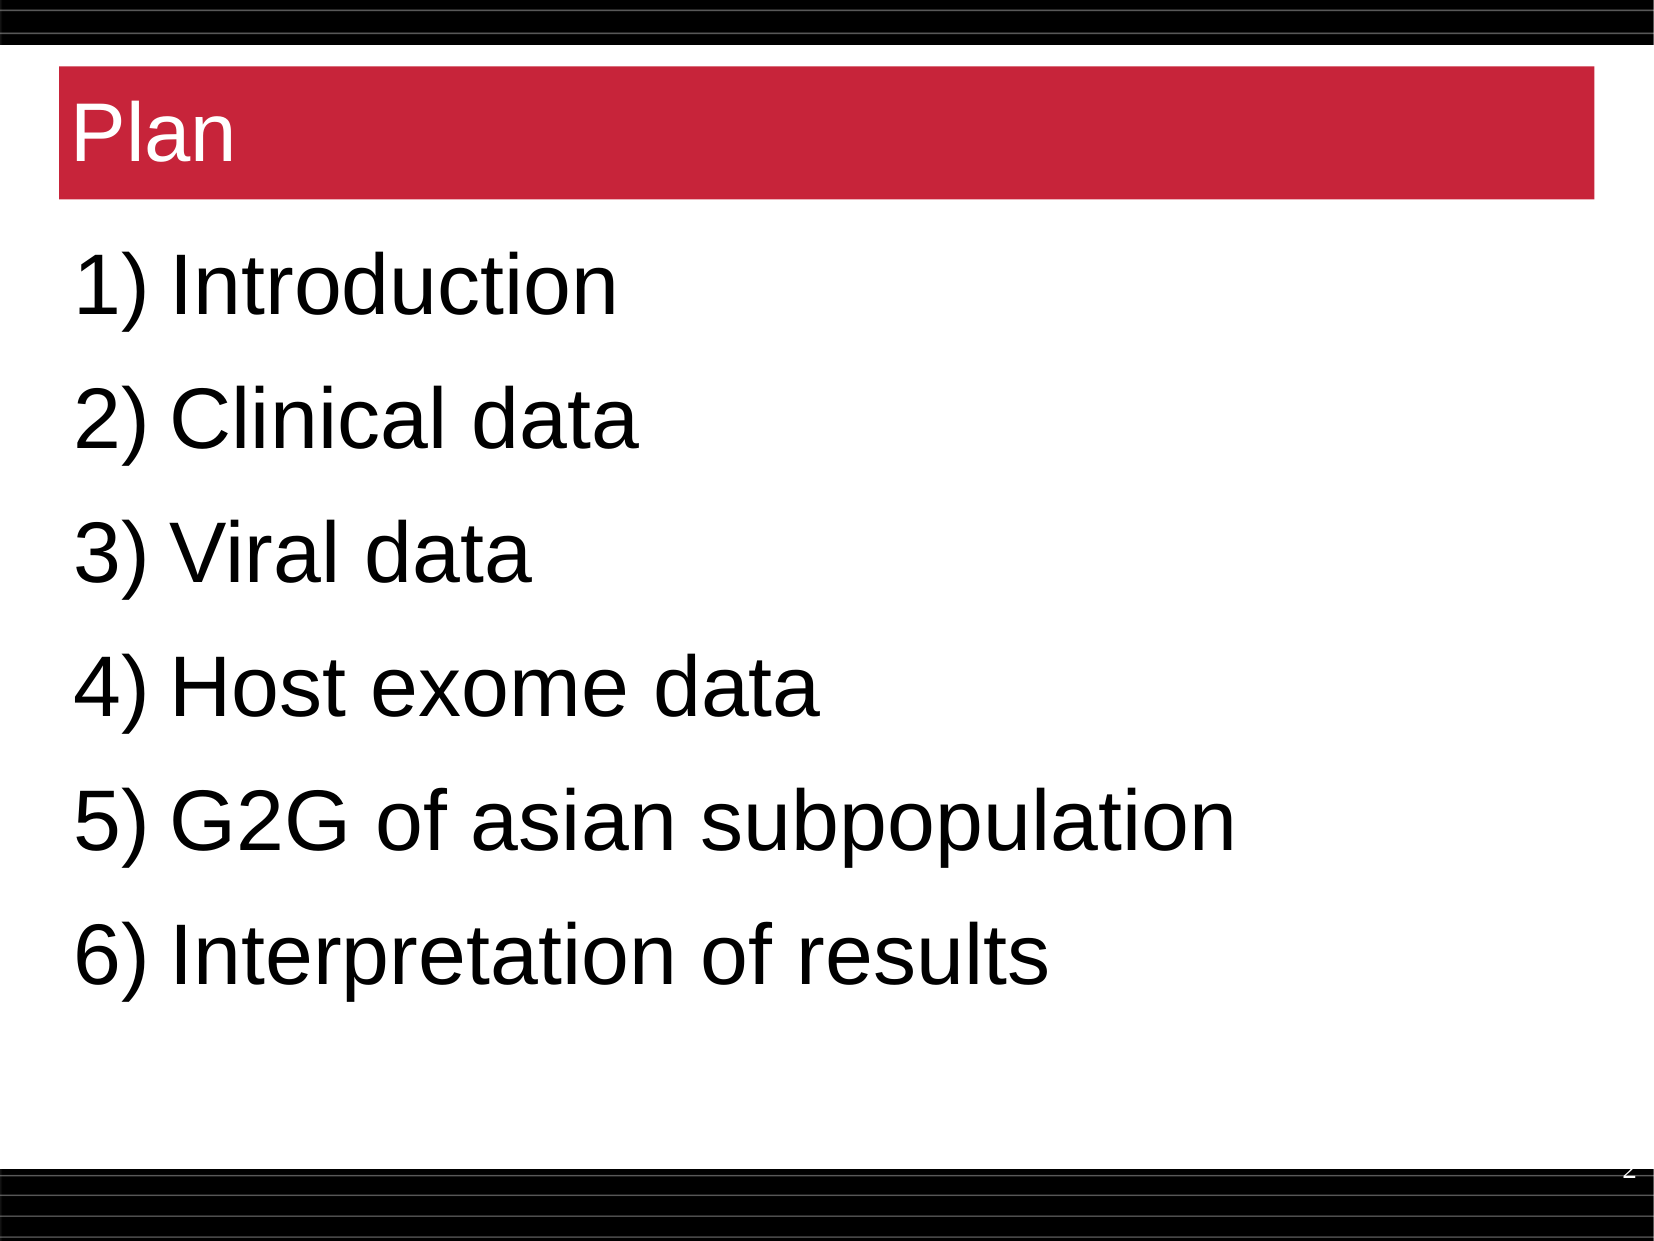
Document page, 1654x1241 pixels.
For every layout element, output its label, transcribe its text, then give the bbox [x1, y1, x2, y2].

title Plan [59, 66, 1595, 200]
list Introduction Clinical data Viral data Host exome data G2G of asian subpopulation Interpretation of results [73, 236, 1580, 1004]
picture [0, 0, 1654, 45]
picture [0, 1169, 1654, 1241]
